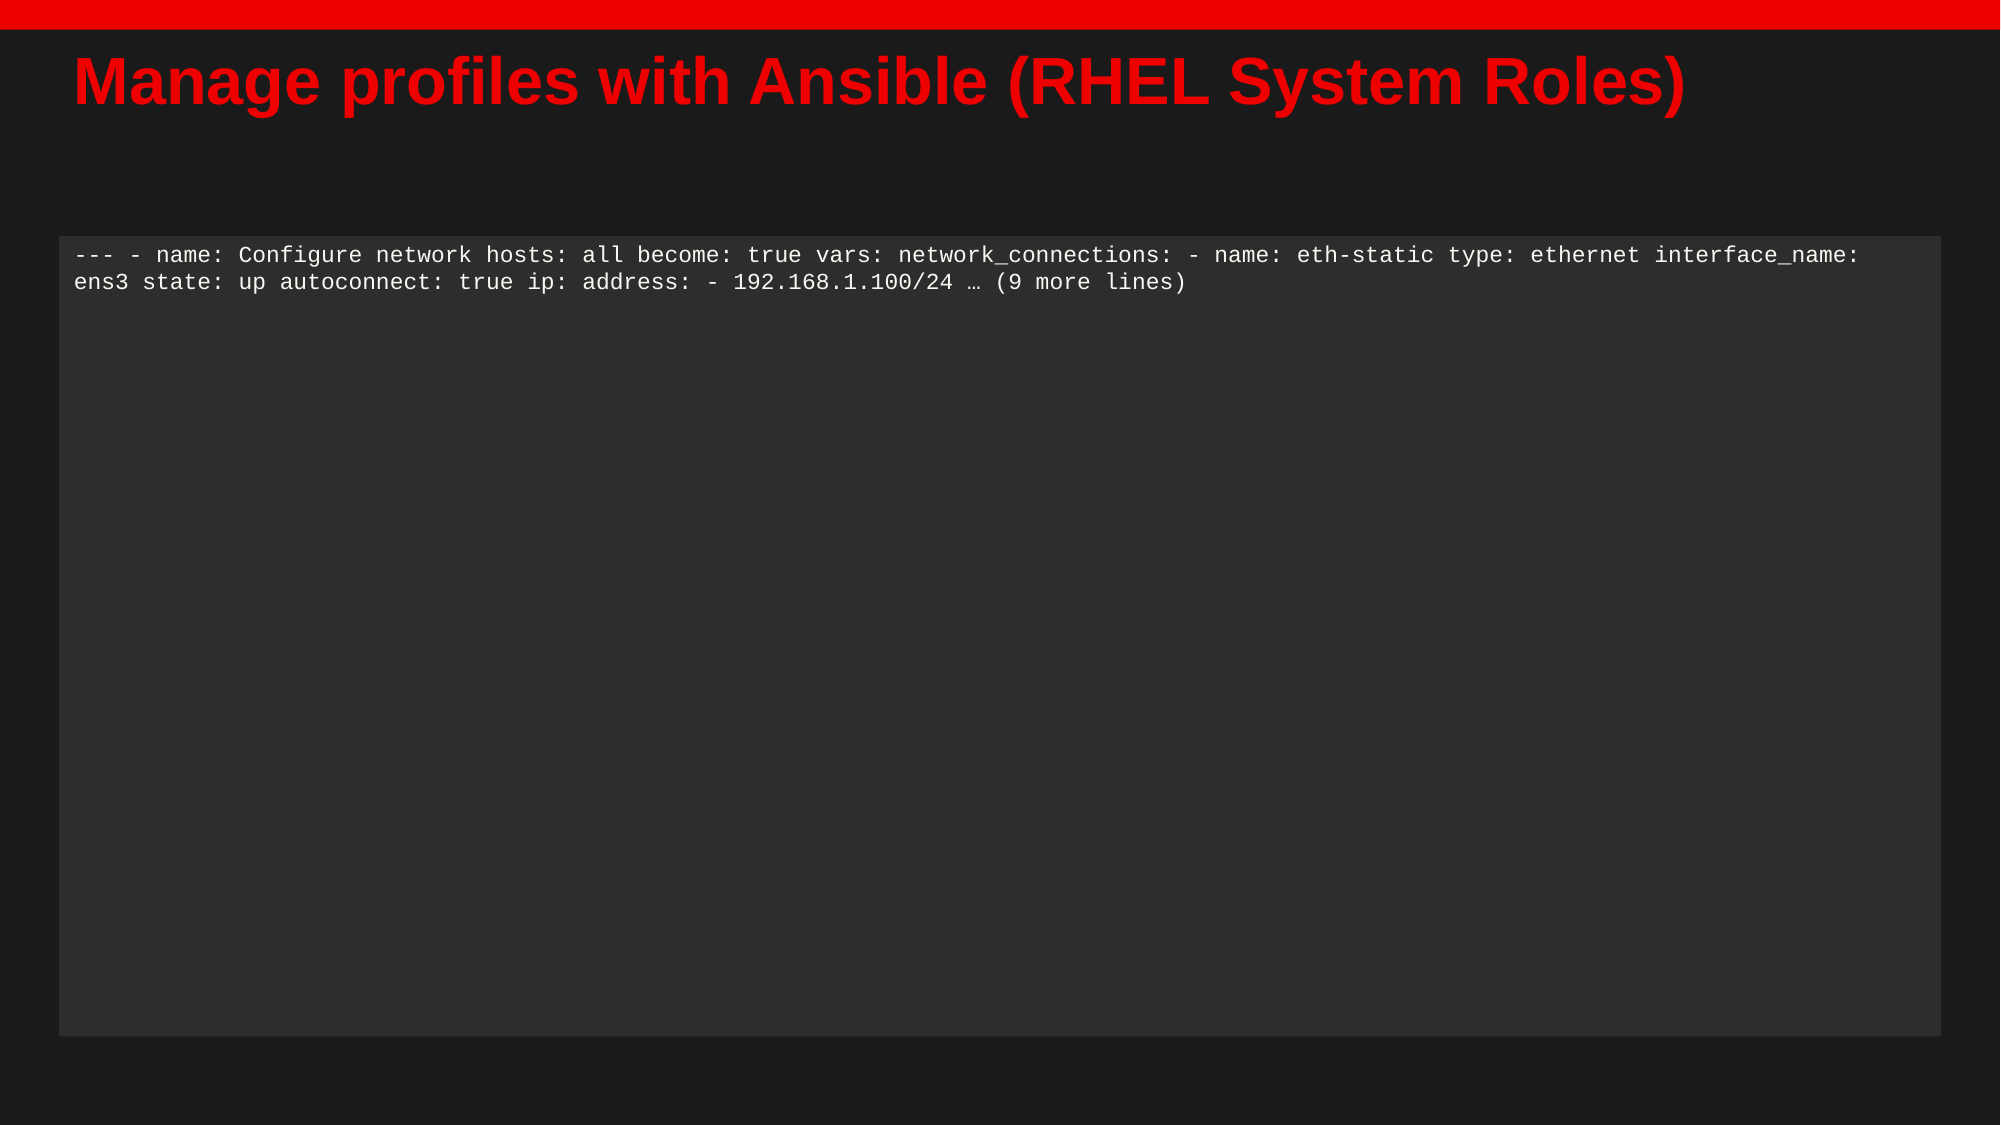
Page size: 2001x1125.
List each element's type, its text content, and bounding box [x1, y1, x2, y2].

text_box [0, 0, 2001, 30]
text_box --- - name: Configure network hosts: all become: true vars: network_connections: - name: eth-static type: ethernet interface_name: ens3 state: up autoconnect: true ip: address: - 192.168.1.100/24 … (9 more lines) [59, 236, 1942, 1037]
text_box Manage profiles with Ansible (RHEL System Roles) [59, 36, 1942, 208]
